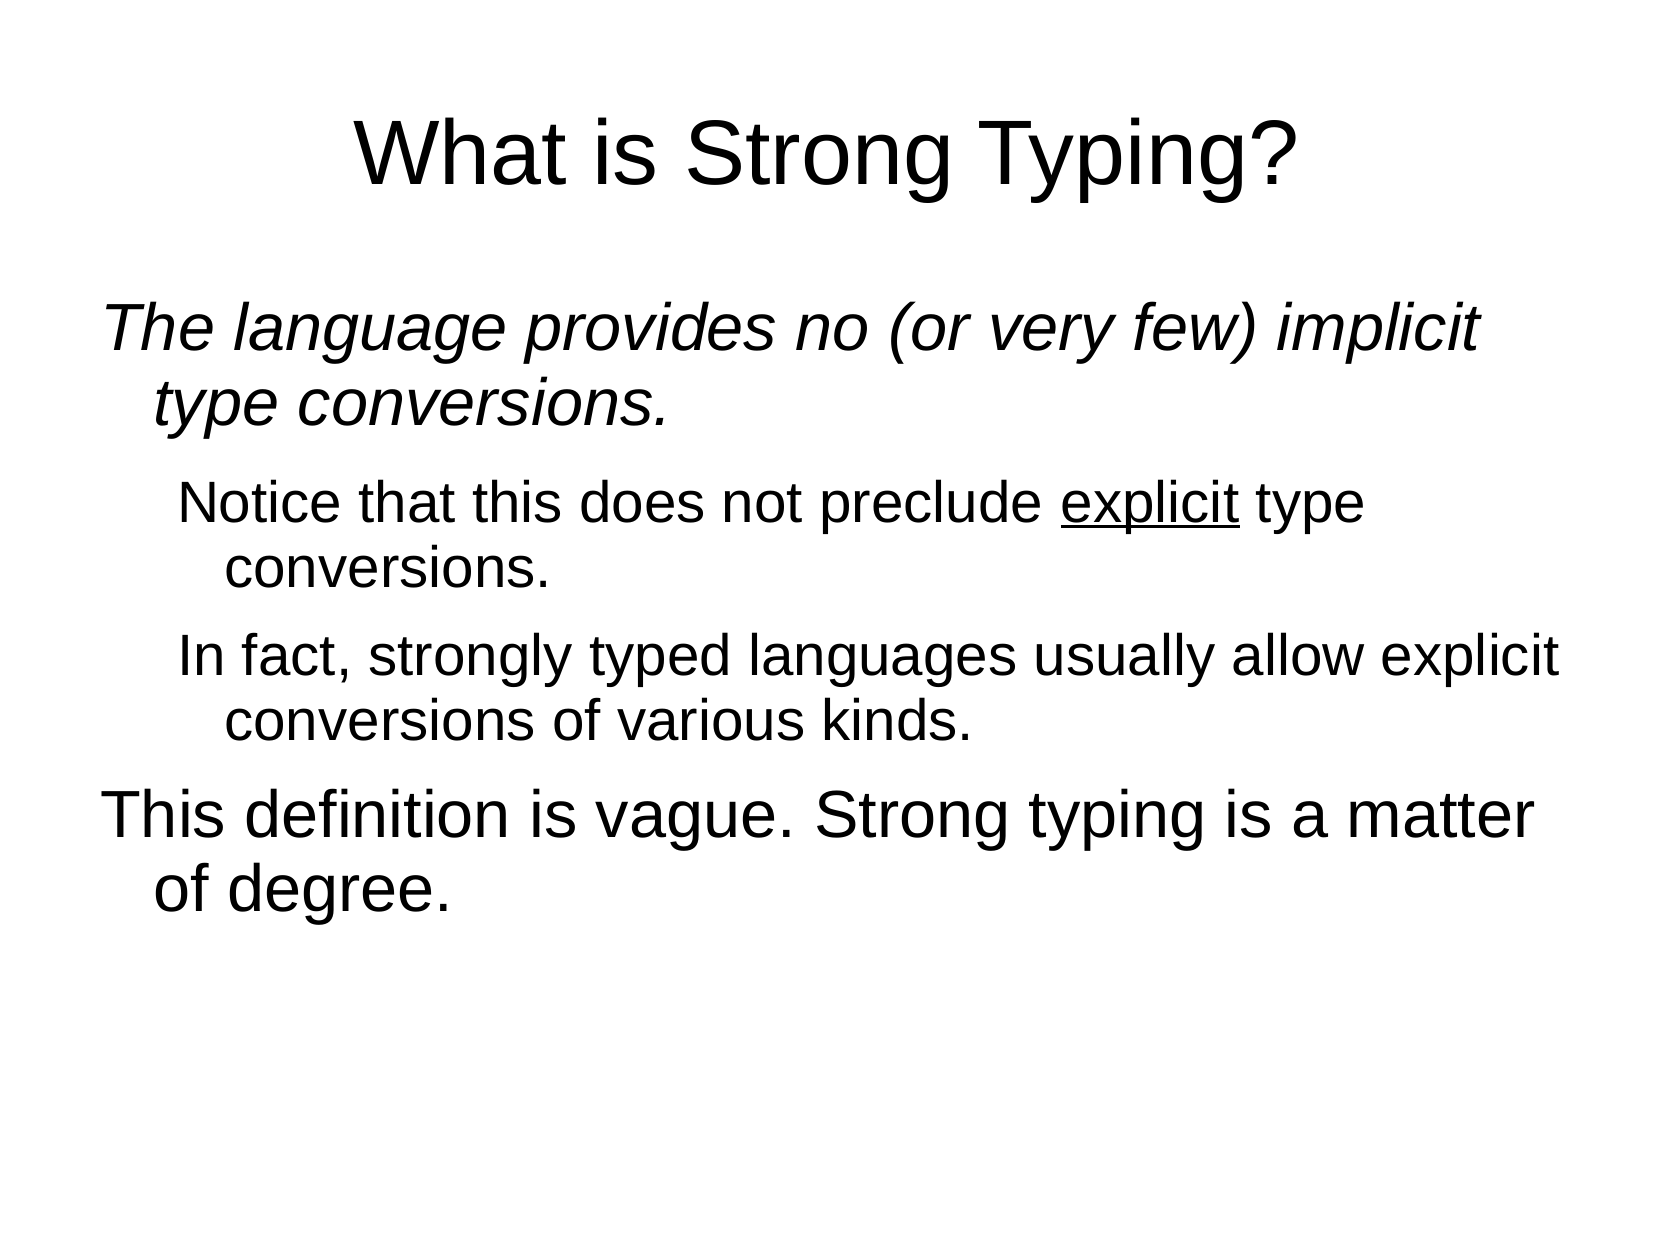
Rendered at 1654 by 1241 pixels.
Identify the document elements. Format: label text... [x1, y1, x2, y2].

list The language provides no (or very few) implicit type conversions. Notice that this does not preclude explicit type conversions. In fact, strongly typed languages usually allow explicit conversions of various kinds. This definition is vague. Strong typing is a matter of degree. [82, 290, 1571, 1094]
title What is Strong Typing? [82, 43, 1571, 263]
